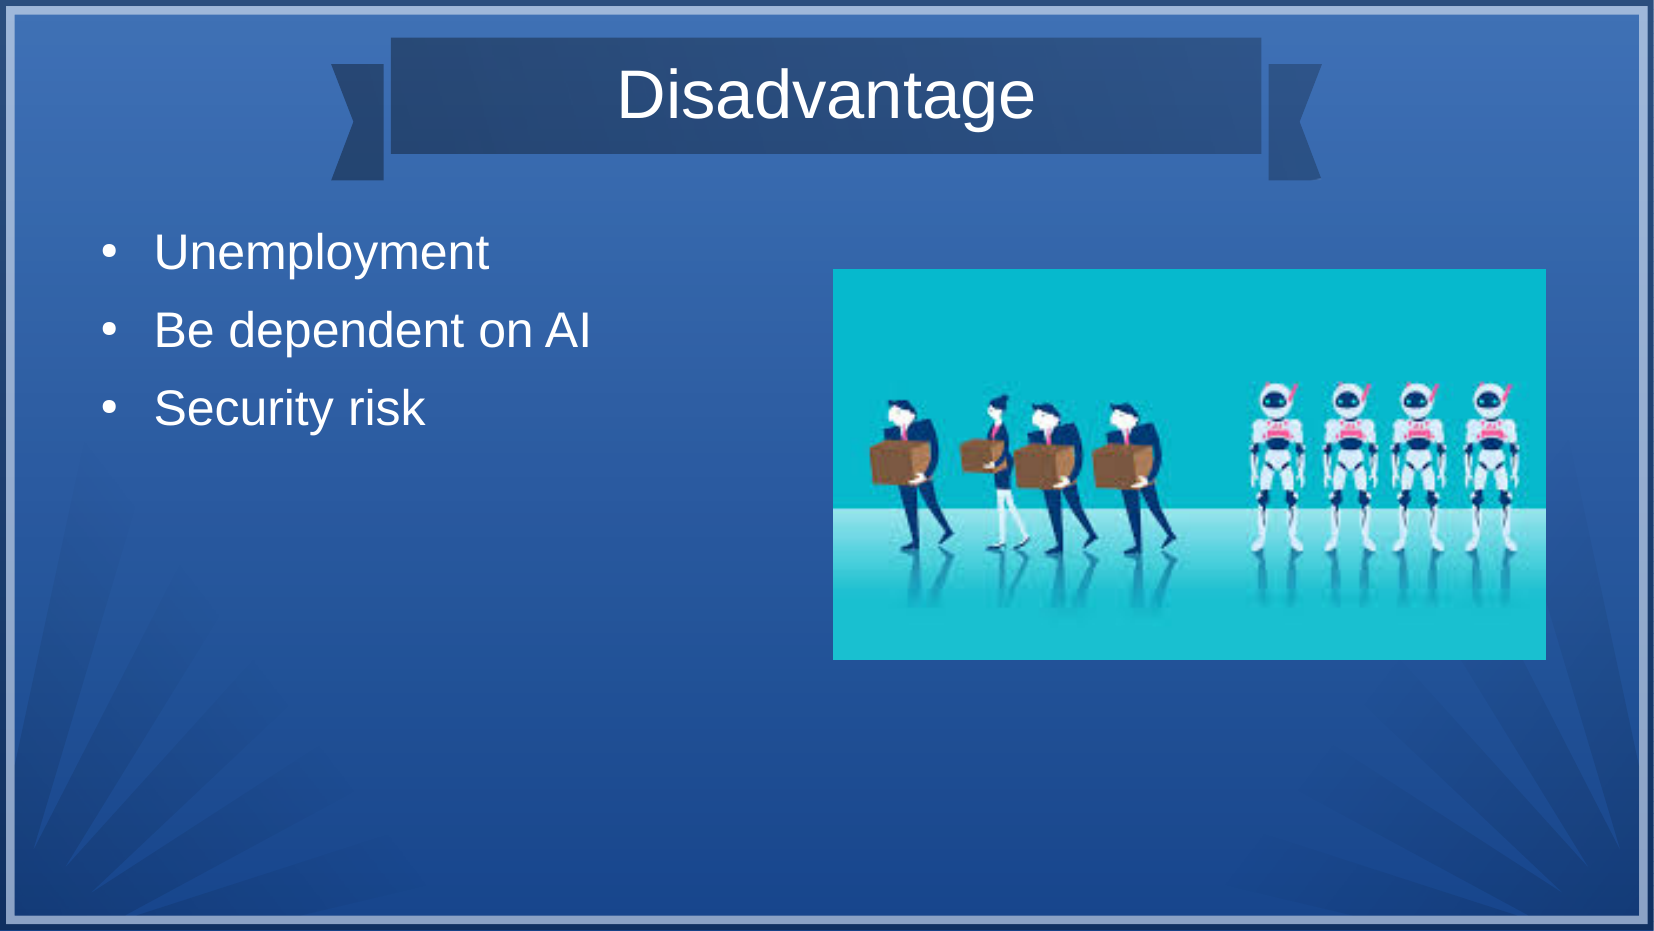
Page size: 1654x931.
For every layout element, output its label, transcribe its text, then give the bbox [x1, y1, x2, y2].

picture [833, 269, 1546, 661]
title Disadvantage [389, 35, 1264, 154]
list Unemployment Be dependent on AI Security risk [82, 224, 1571, 848]
